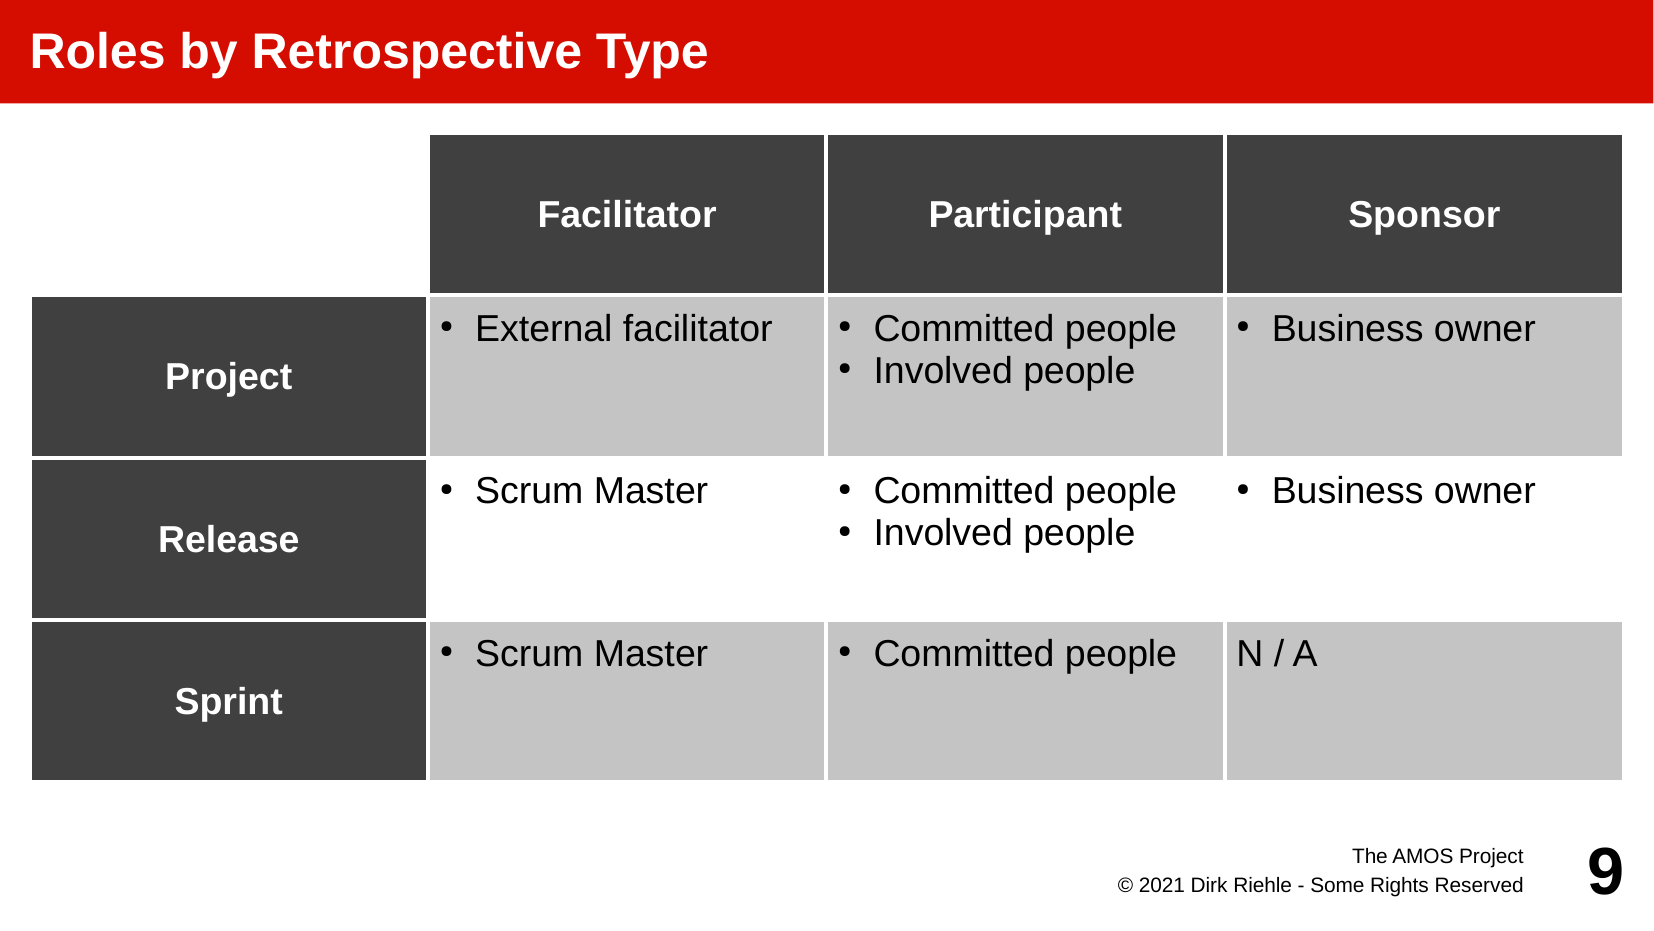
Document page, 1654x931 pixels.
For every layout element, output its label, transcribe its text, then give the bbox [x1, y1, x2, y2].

table_cell Release [32, 460, 426, 618]
table_cell Committed people [828, 622, 1223, 780]
table_cell Committed people Involved people [828, 297, 1223, 456]
table_cell Committed people Involved people [828, 460, 1223, 618]
table_cell Project [32, 297, 426, 456]
table_cell Scrum Master [430, 622, 824, 780]
table_header Participant [828, 135, 1223, 293]
table_cell External facilitator [430, 297, 824, 456]
table_header Sponsor [1227, 135, 1622, 293]
table_cell Scrum Master [430, 460, 824, 618]
table_cell Sprint [32, 622, 426, 780]
table_cell Business owner [1227, 460, 1622, 618]
table_cell N / A [1227, 622, 1622, 780]
table_cell Business owner [1227, 297, 1622, 456]
title Roles by Retrospective Type [0, 0, 1654, 104]
table_header Facilitator [430, 135, 824, 293]
table_header [32, 135, 426, 293]
